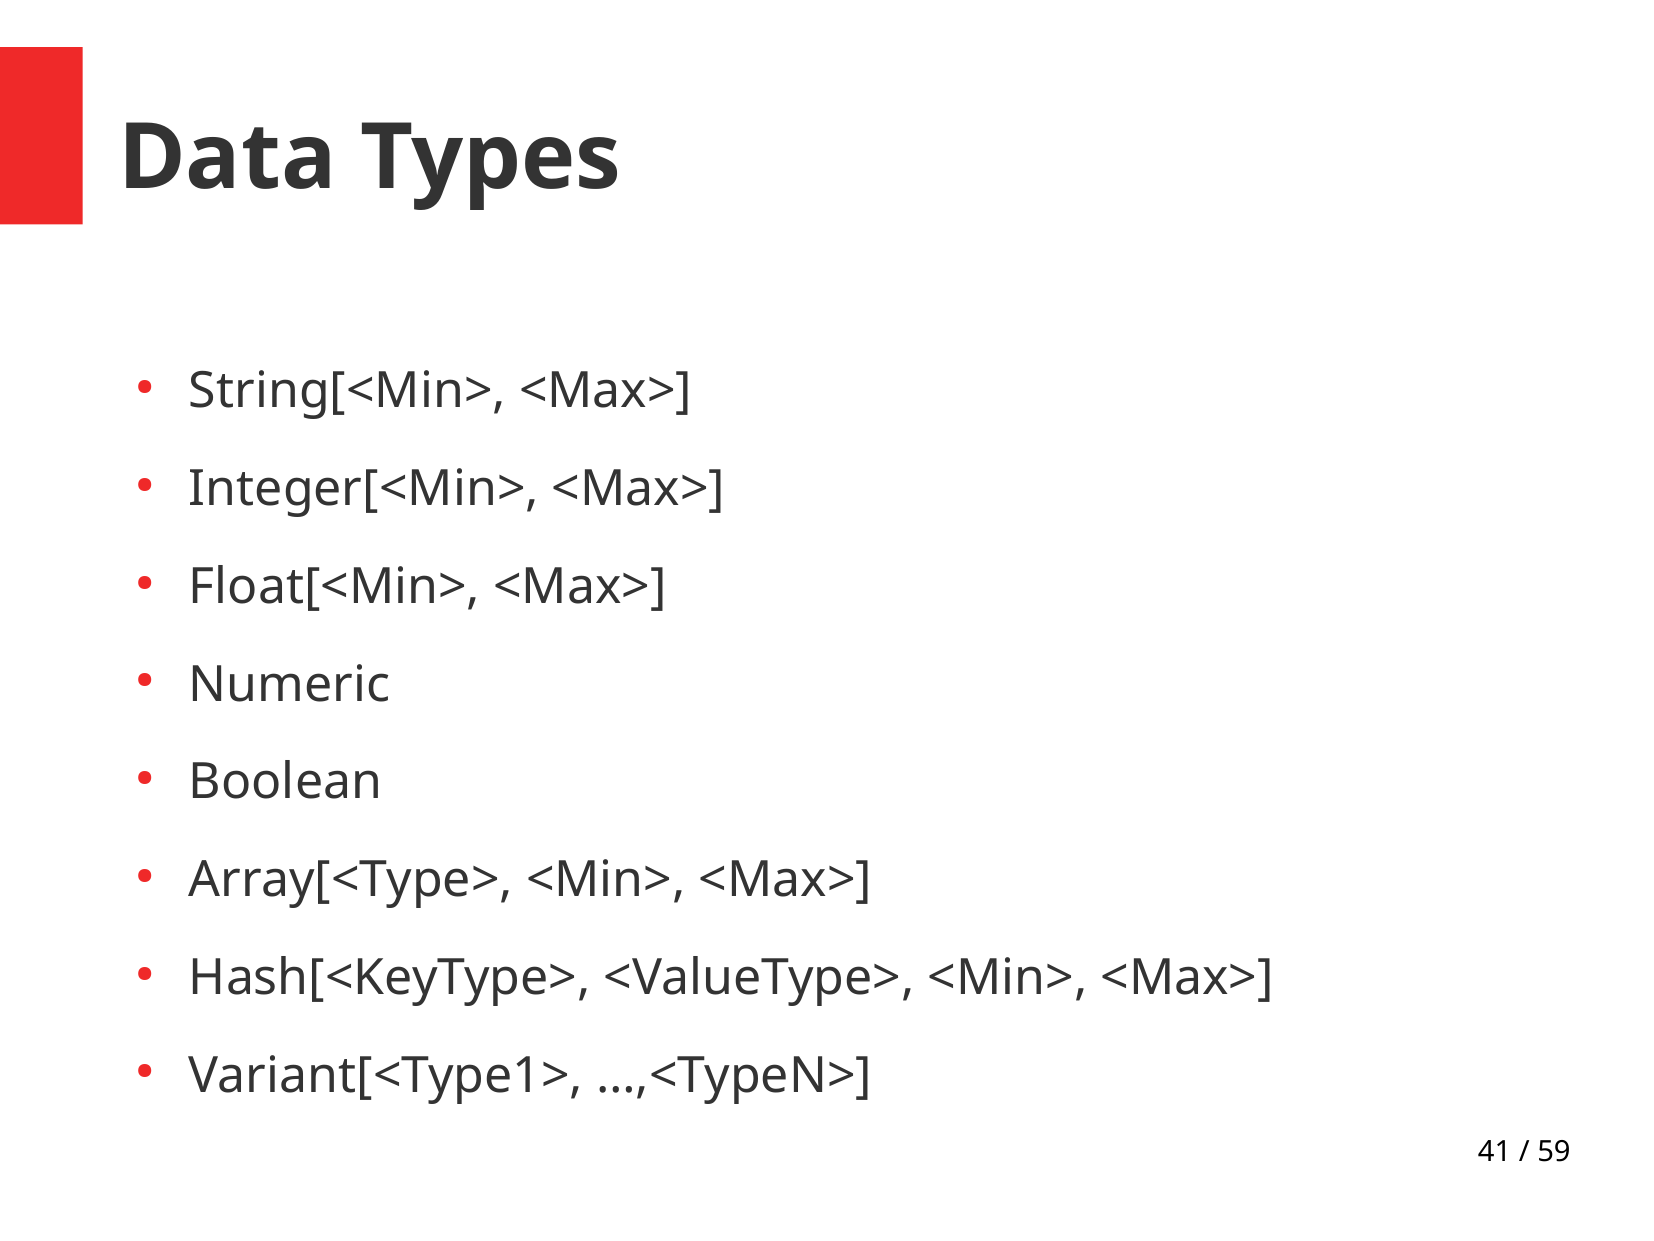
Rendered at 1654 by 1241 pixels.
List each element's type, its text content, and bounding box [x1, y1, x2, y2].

title Data Types [118, 49, 1571, 257]
list String[<Min>, <Max>] Integer[<Min>, <Max>] Float[<Min>, <Max>] Numeric Boolean Array[<Type>, <Min>, <Max>] Hash[<KeyType>, <ValueType>, <Min>, <Max>] Variant[<Type1>, …,<TypeN>] [118, 354, 1536, 1074]
